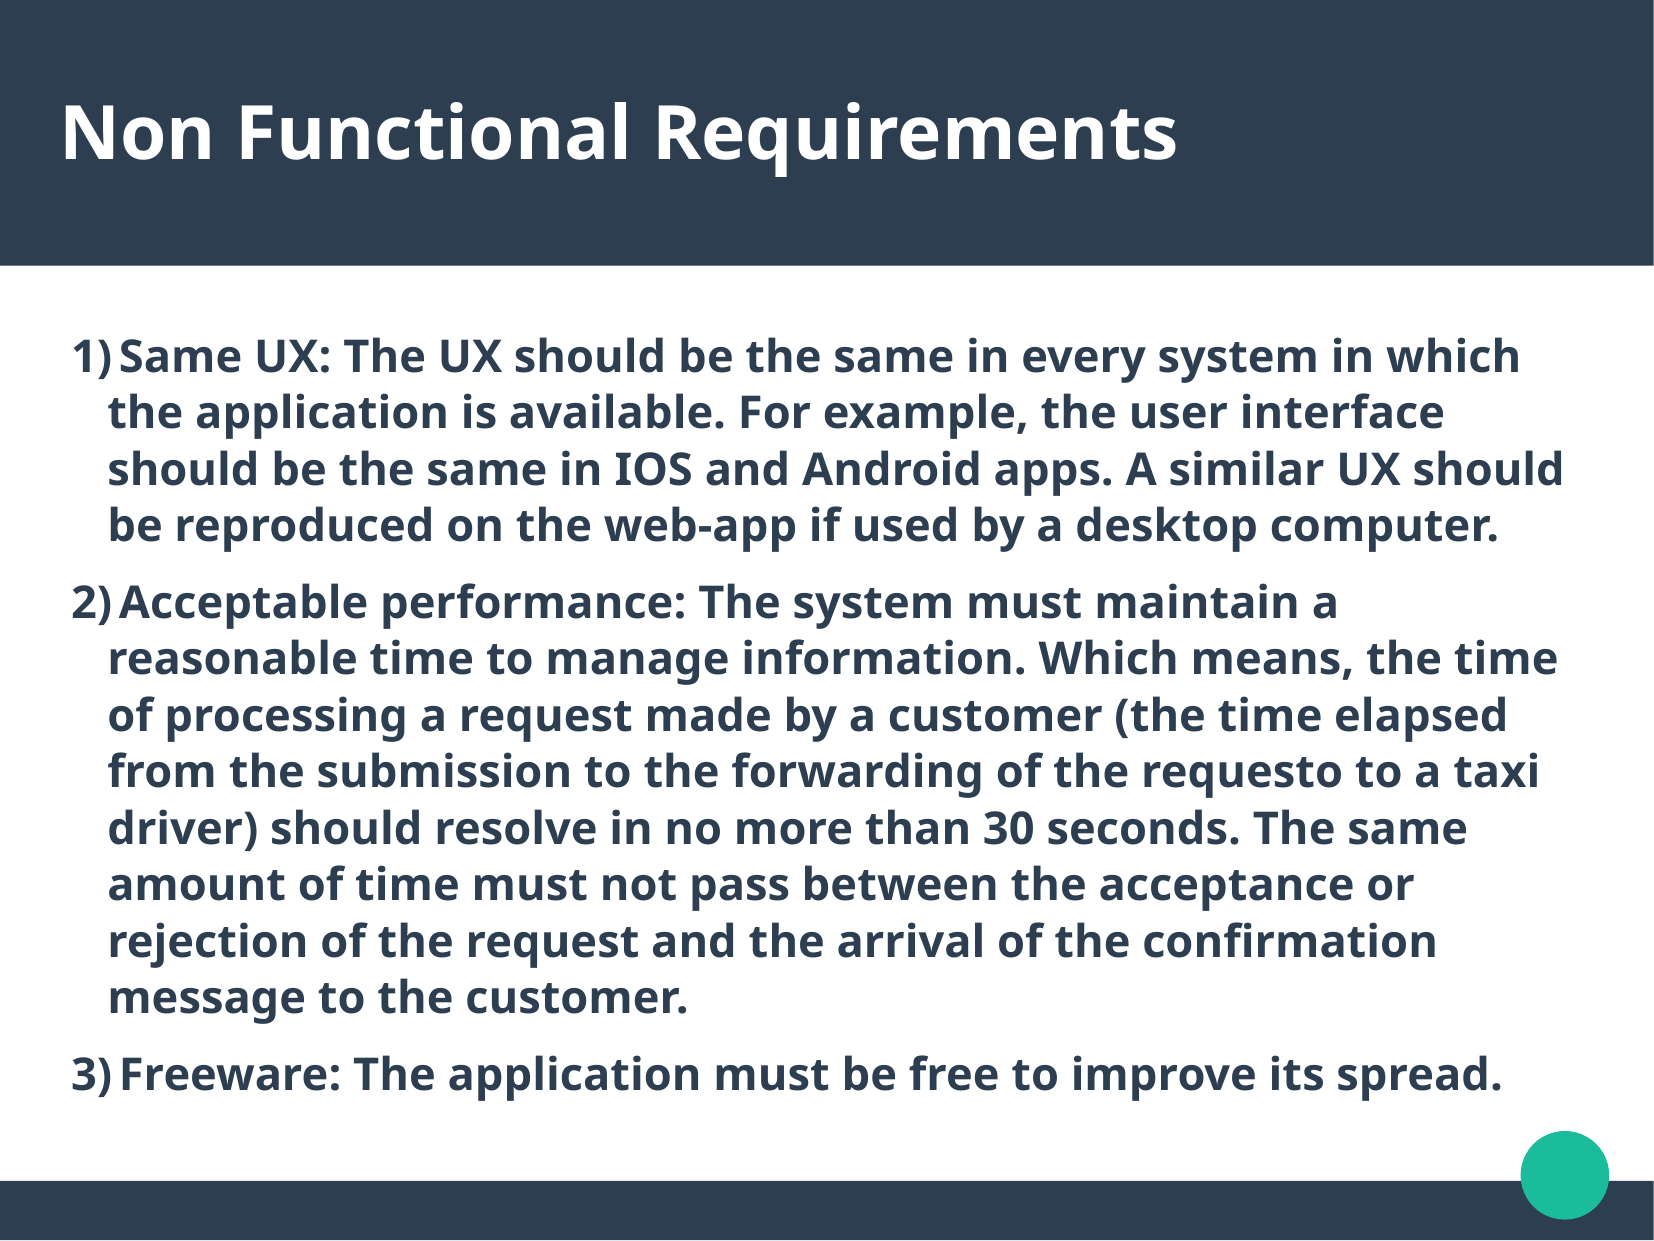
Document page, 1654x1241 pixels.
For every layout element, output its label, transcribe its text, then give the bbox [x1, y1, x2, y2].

list Same UX: The UX should be the same in every system in which the application is available. For example, the user interface should be the same in IOS and Android apps. A similar UX should be reproduced on the web-app if used by a desktop computer. Acceptable performance: The system must maintain a reasonable time to manage information. Which means, the time of processing a request made by a customer (the time elapsed from the submission to the forwarding of the requesto to a taxi driver) should resolve in no more than 30 seconds. The same amount of time must not pass between the acceptance or rejection of the request and the arrival of the confirmation message to the customer. Freeware: The application must be free to improve its spread. [59, 324, 1595, 1152]
title Non Functional Requirements [59, 49, 1595, 207]
